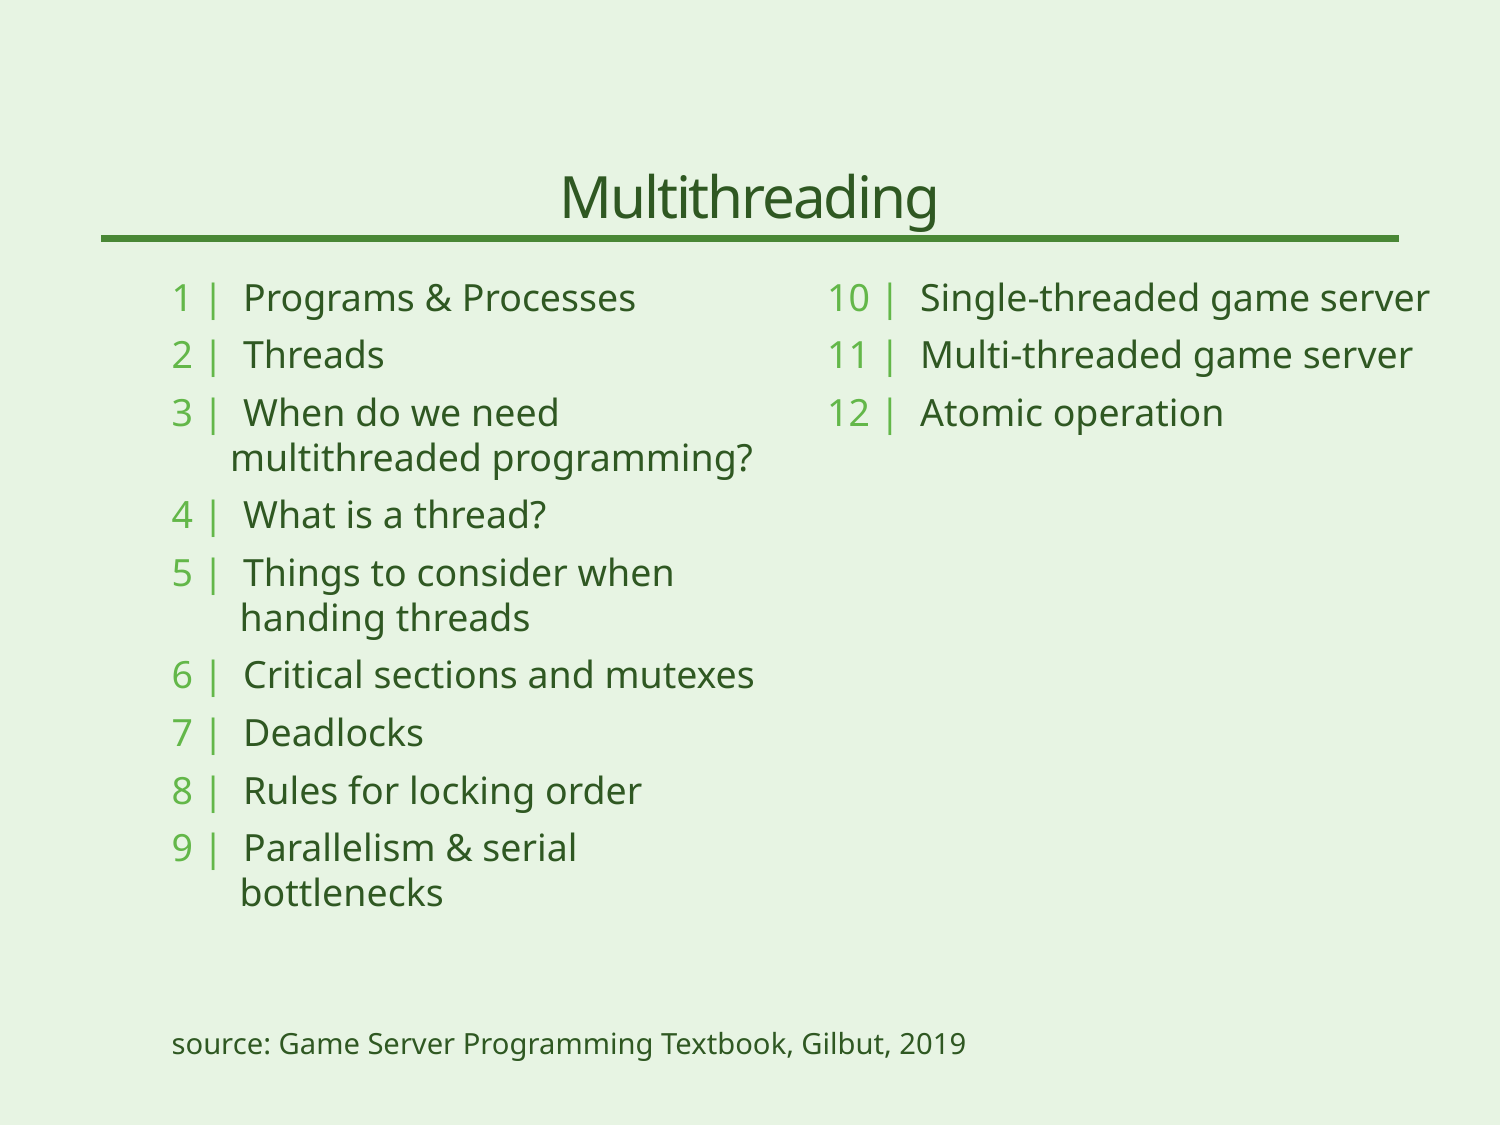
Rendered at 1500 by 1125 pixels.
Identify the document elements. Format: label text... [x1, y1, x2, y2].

text_box [101, 235, 1399, 242]
text_box Multithreading [0, 106, 1500, 226]
text_box 10 | Single-threaded game server 11 | Multi-threaded game server 12 | Atomic operation [812, 266, 1454, 444]
text_box source: Game Server Programming Textbook, Gilbut, 2019 [157, 1018, 982, 1068]
text_box 1 | Programs & Processes 2 | Threads 3 | When do we need multithreaded programming? 4 | What is a thread? 5 | Things to consider when handing threads 6 | Critical sections and mutexes 7 | Deadlocks 8 | Rules for locking order 9 | Parallelism & serial bottlenecks [156, 266, 830, 928]
